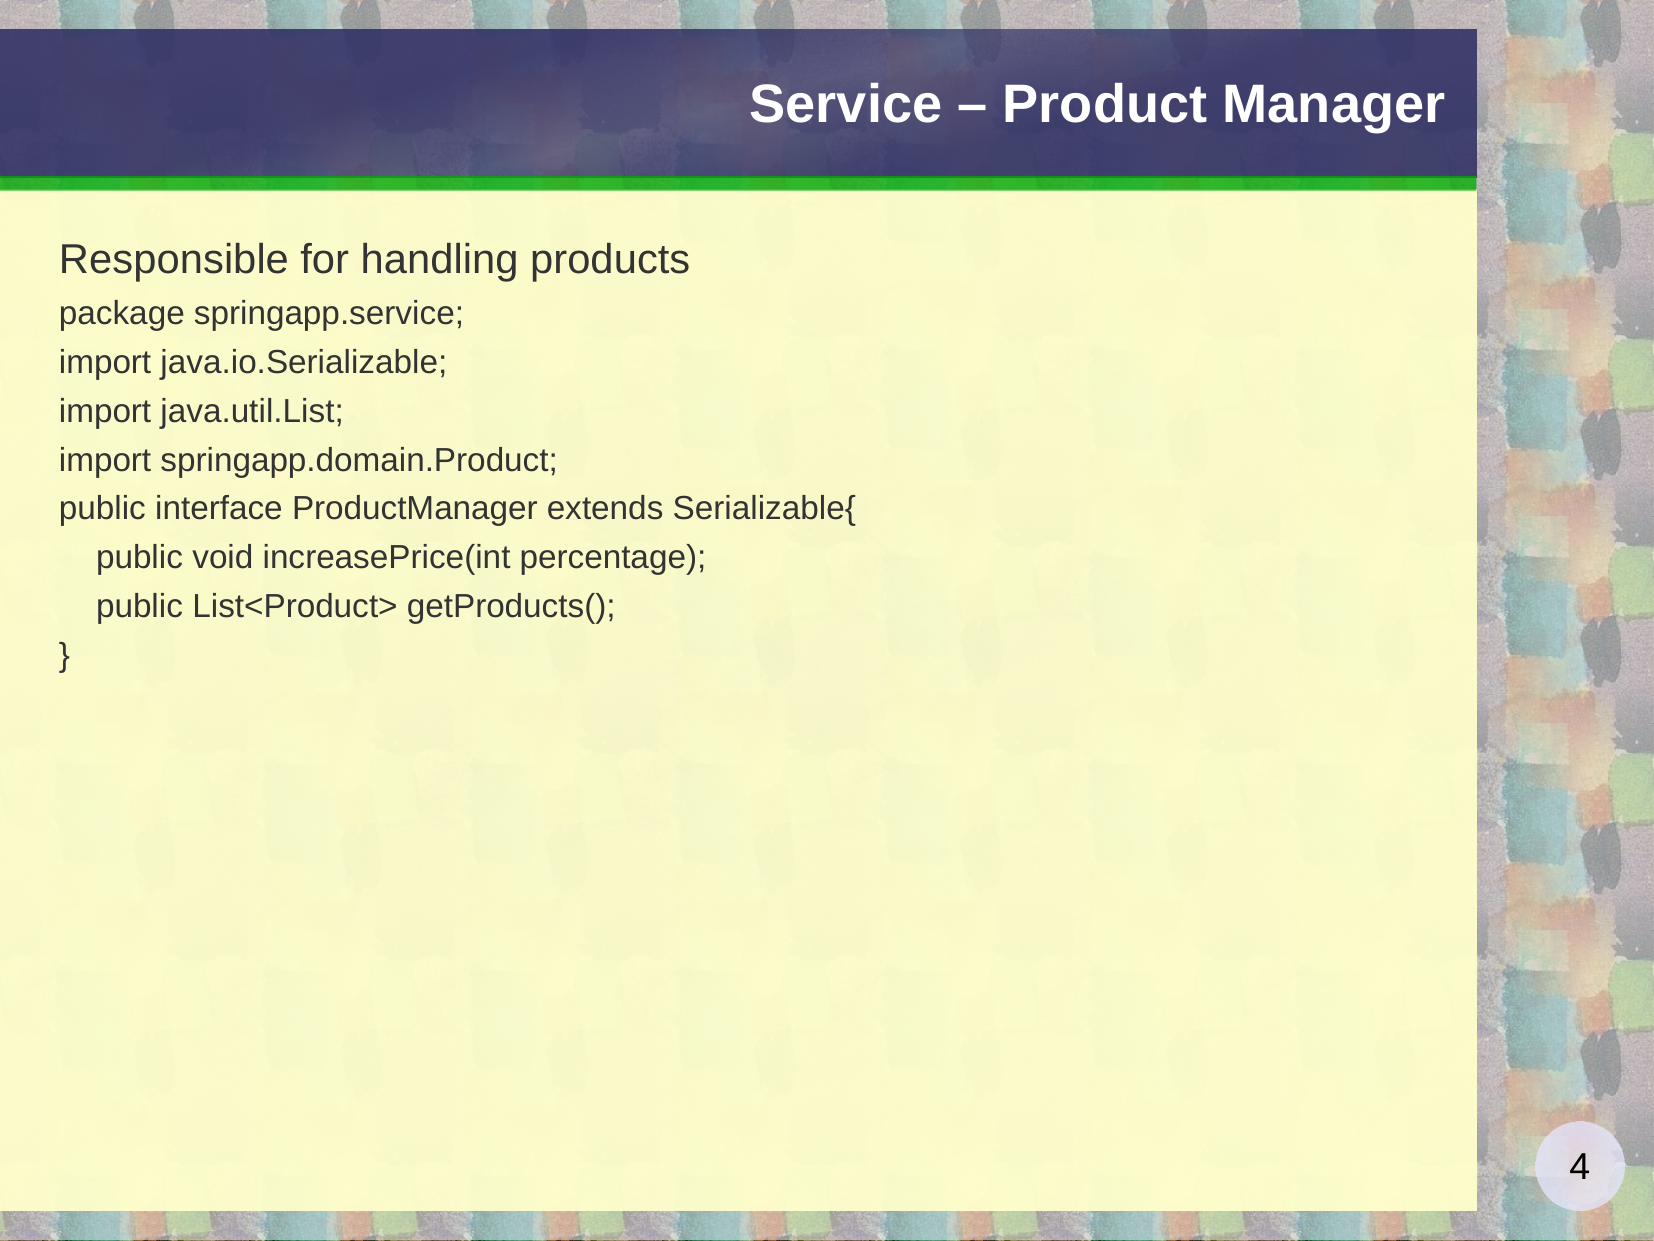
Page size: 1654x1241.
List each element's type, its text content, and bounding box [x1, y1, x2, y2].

list Responsible for handling products package springapp.service; import java.io.Serializable; import java.util.List; import springapp.domain.Product; public interface ProductManager extends Serializable{ public void increasePrice(int percentage); public List<Product> getProducts(); } [59, 236, 1418, 1182]
title Service – Product Manager [29, 59, 1447, 148]
